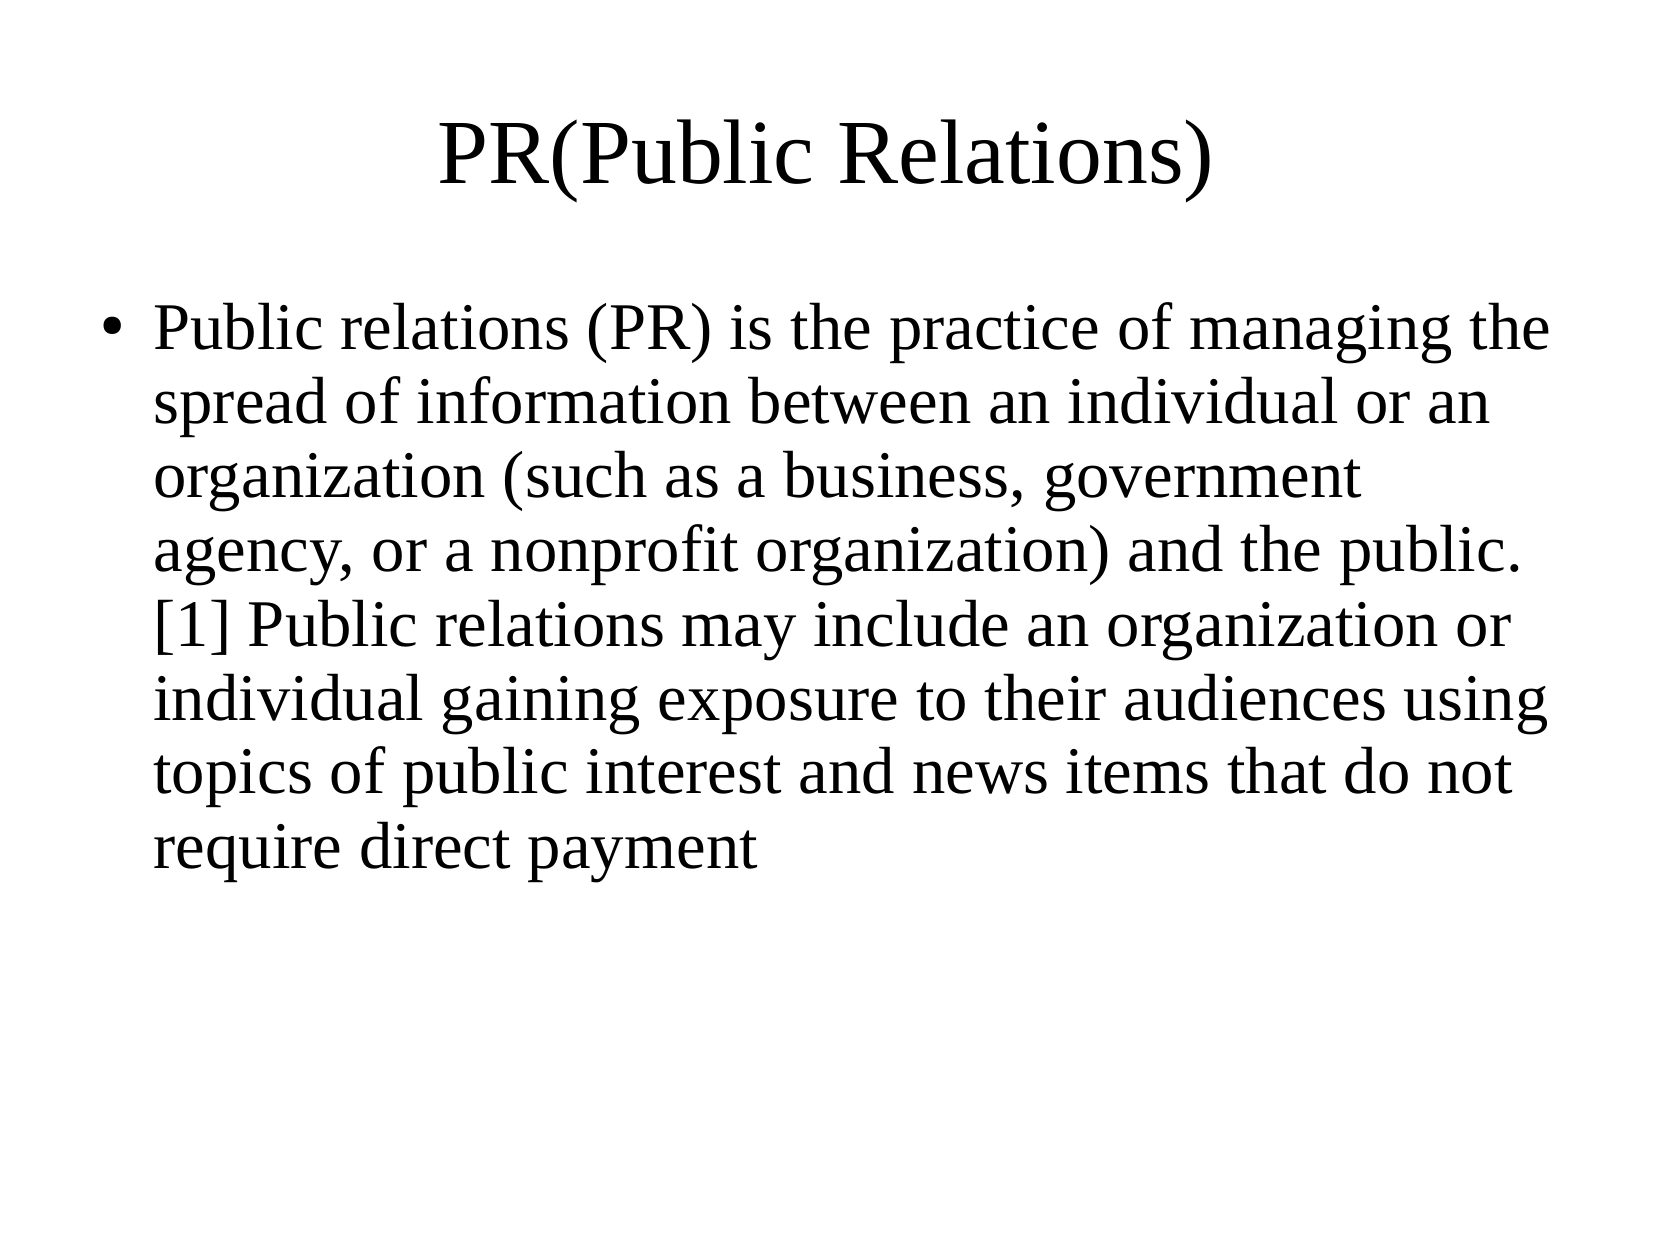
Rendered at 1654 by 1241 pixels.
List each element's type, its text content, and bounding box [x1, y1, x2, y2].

title PR(Public Relations) [82, 49, 1571, 257]
list Public relations (PR) is the practice of managing the spread of information between an individual or an organization (such as a business, government agency, or a nonprofit organization) and the public.[1] Public relations may include an organization or individual gaining exposure to their audiences using topics of public interest and news items that do not require direct payment [82, 290, 1571, 1010]
